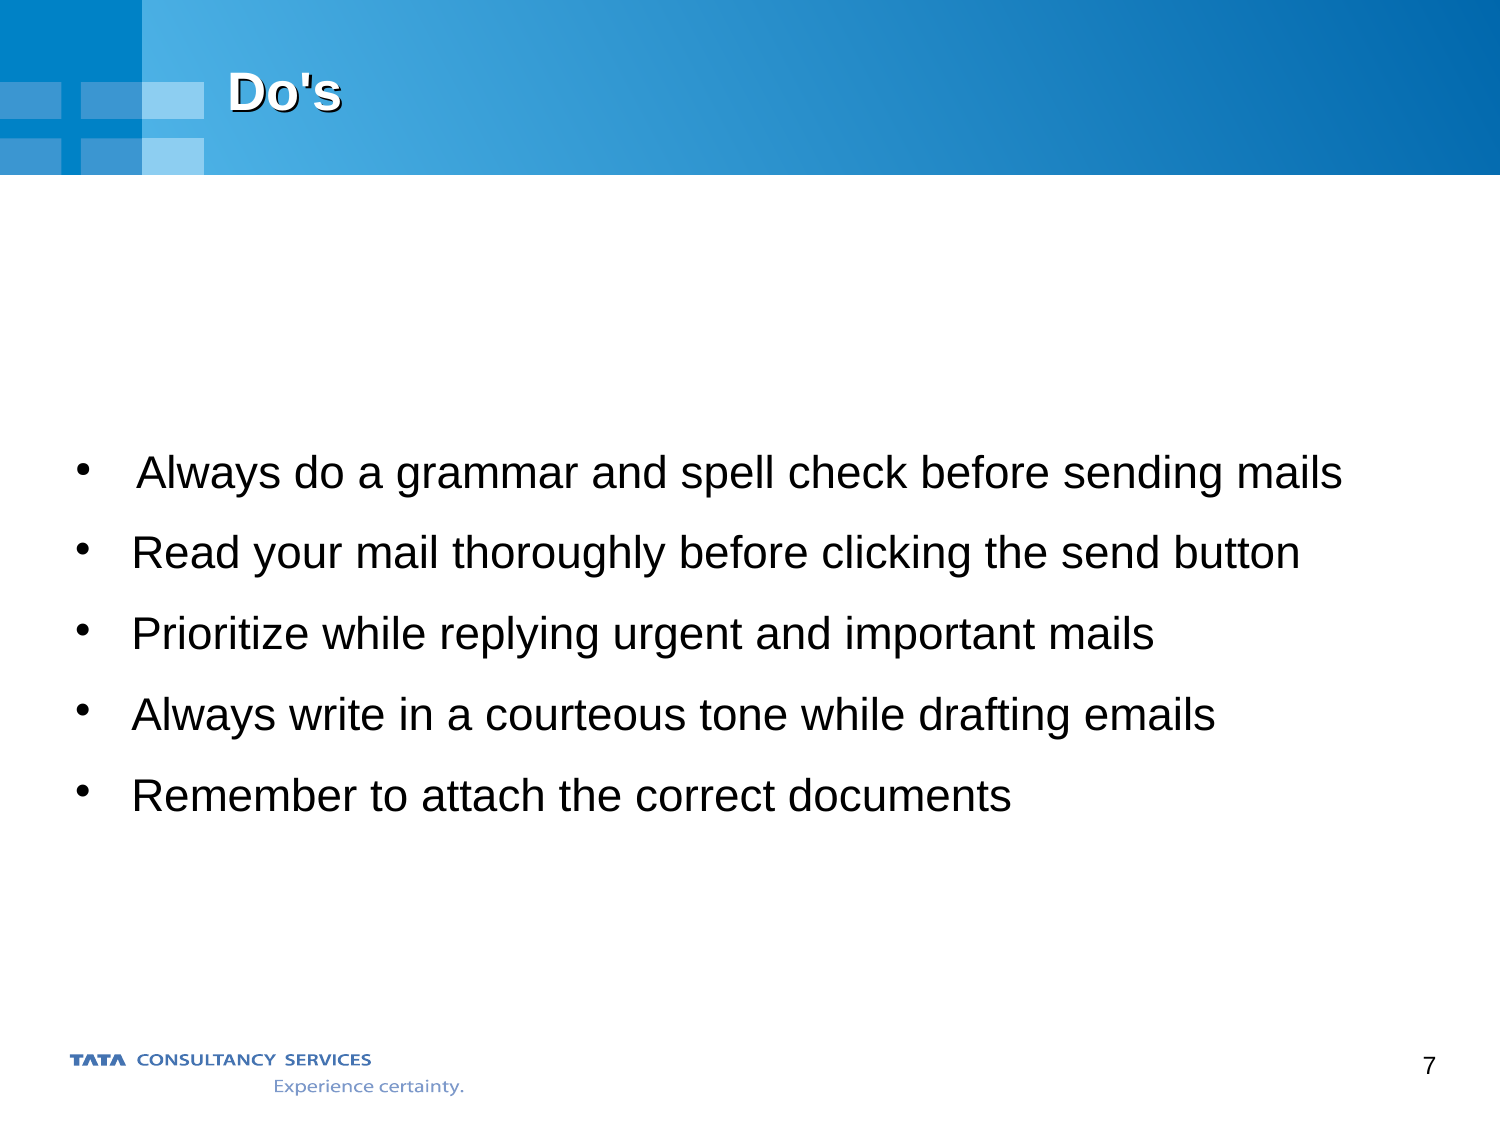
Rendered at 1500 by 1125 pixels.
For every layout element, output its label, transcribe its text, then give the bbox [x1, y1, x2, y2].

list Always do a grammar and spell check before sending mails Read your mail thoroughly before clicking the send button Prioritize while replying urgent and important mails Always write in a courteous tone while drafting emails Remember to attach the correct documents [75, 263, 1422, 1003]
title Do's [212, 54, 1447, 146]
